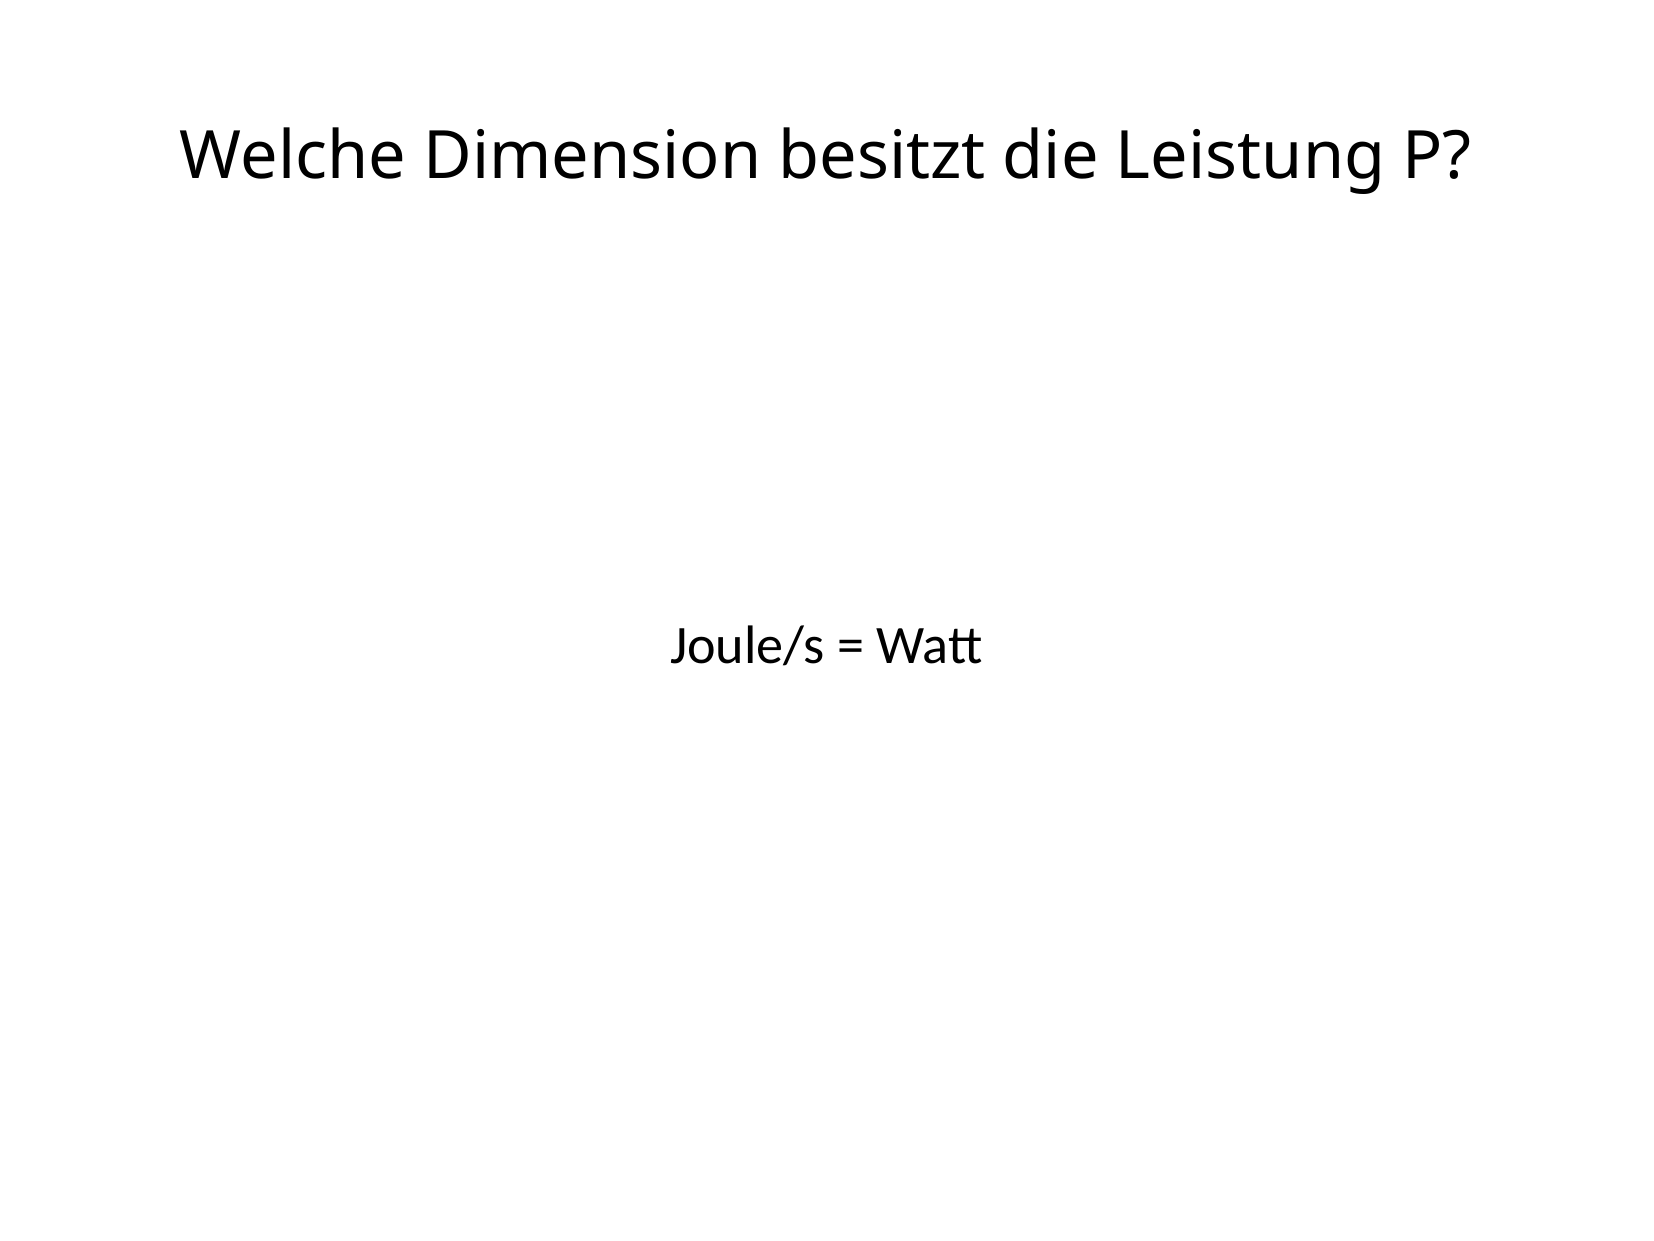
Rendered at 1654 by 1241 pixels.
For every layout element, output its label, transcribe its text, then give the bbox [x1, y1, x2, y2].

subtitle Joule/s = Watt [82, 290, 1571, 1010]
title Welche Dimension besitzt die Leistung P? [82, 49, 1571, 257]
